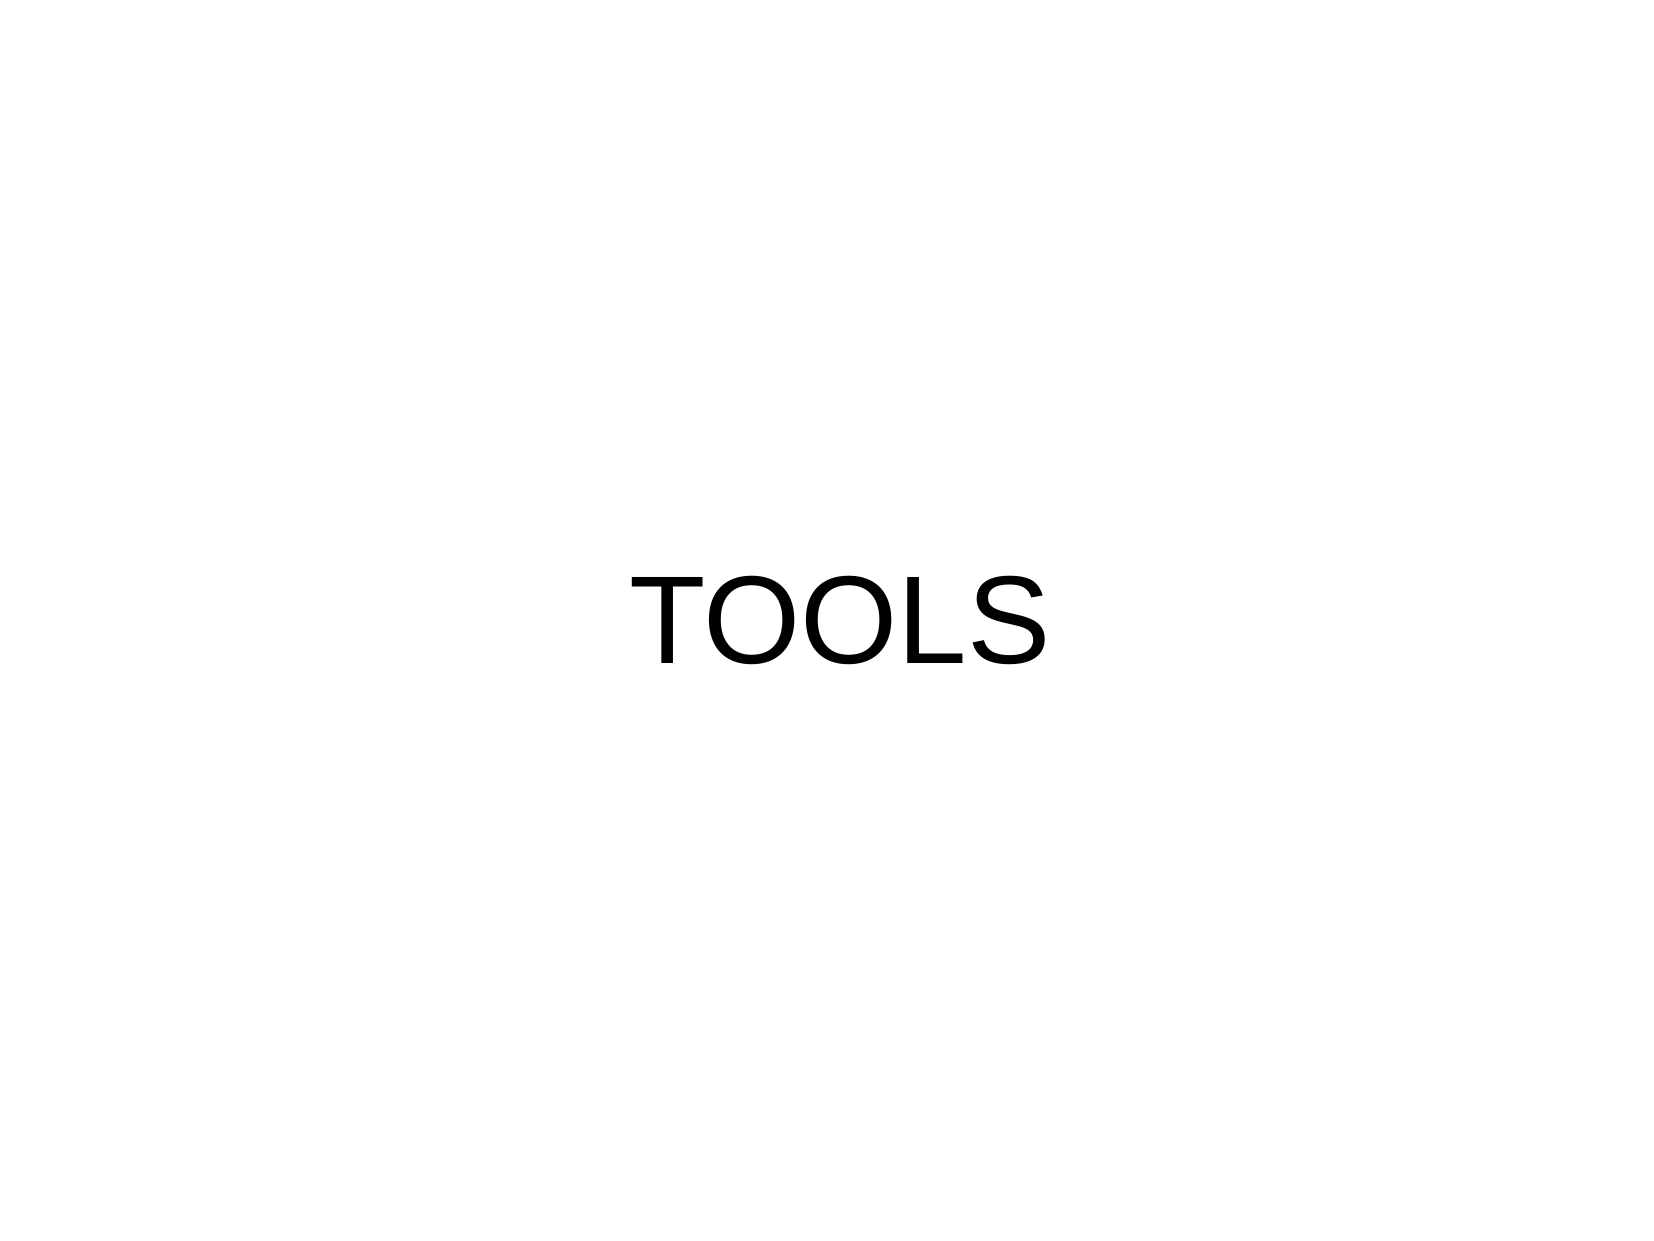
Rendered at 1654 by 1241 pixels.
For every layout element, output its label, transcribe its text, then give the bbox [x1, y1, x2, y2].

text_box TOOLS [75, 542, 1606, 698]
